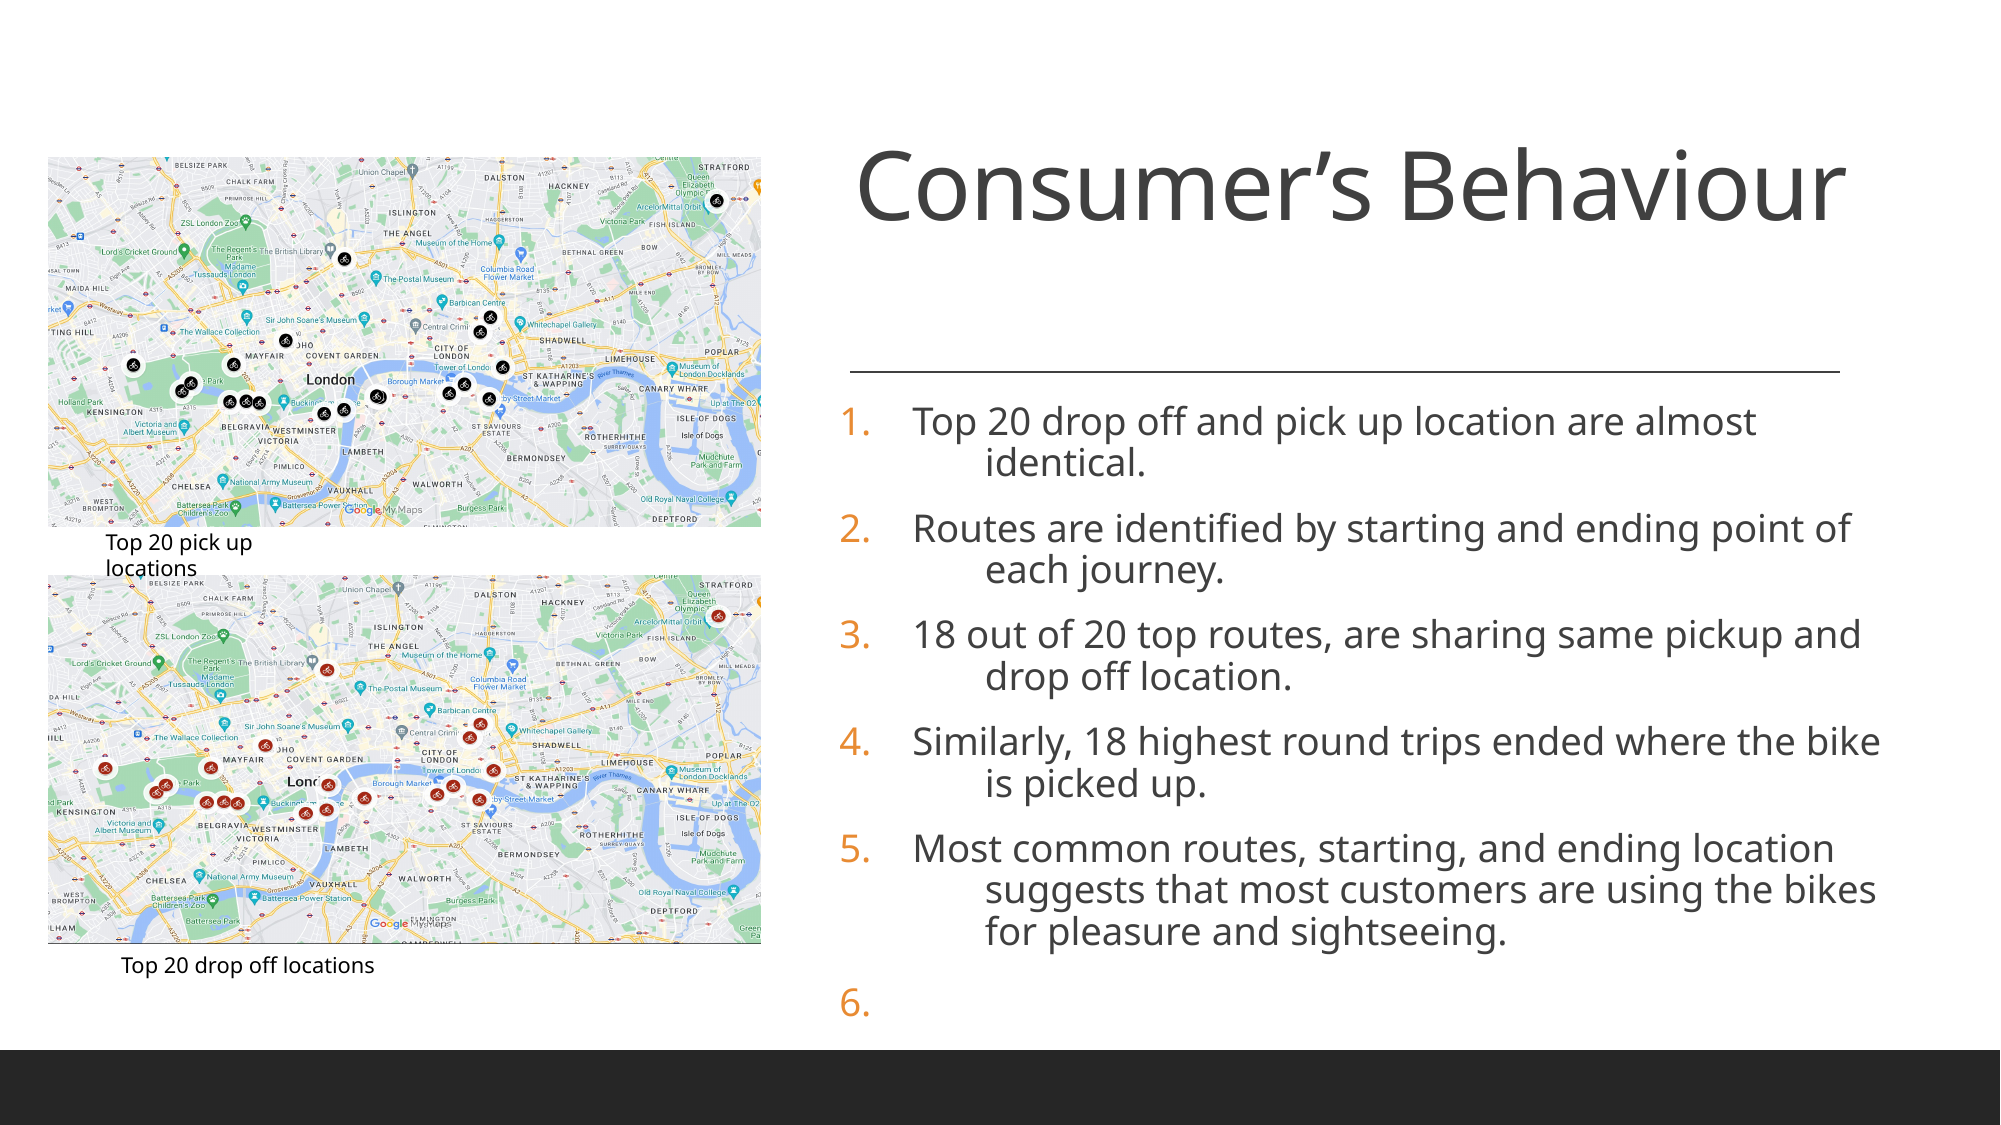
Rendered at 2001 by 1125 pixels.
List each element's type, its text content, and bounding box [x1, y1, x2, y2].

text_box [0, 0, 2000, 1125]
picture [48, 575, 761, 944]
text_box Top 20 pick up locations [90, 521, 346, 563]
text_box Top 20 drop off locations [106, 943, 405, 986]
list Top 20 drop off and pick up location are almost identical. Routes are identified by starting and ending point of each journey. 18 out of 20 top routes, are sharing same pickup and drop off location. Similarly, 18 highest round trips ended where the bike is picked up. Most common routes, starting, and ending location suggests that most customers are using the bikes for pleasure and sightseeing. [839, 394, 1895, 963]
title Consumer’s Behaviour [839, 104, 1895, 249]
picture [48, 158, 761, 527]
